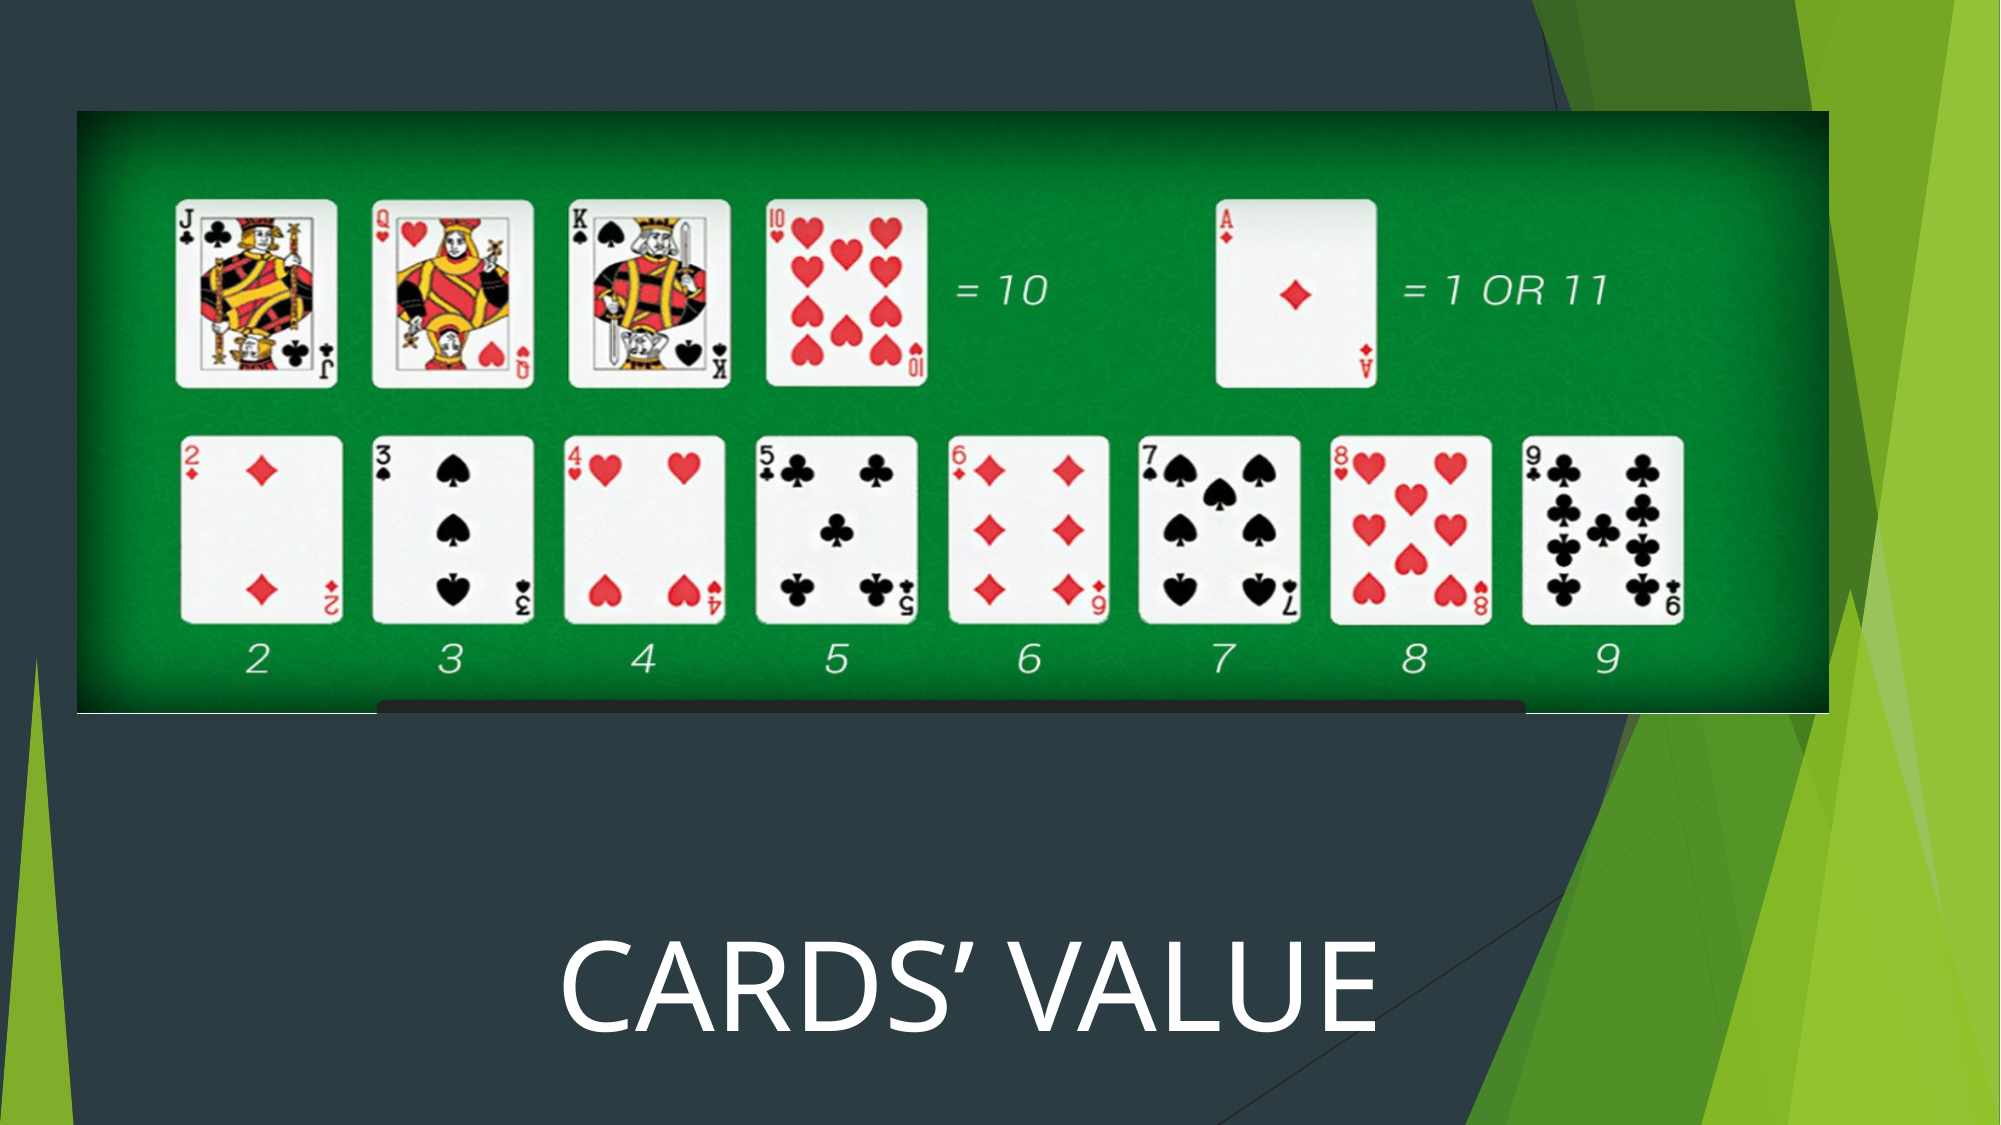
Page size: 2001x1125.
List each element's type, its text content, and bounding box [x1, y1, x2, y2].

list CARDS’ VALUE [77, 728, 1863, 1040]
picture [77, 111, 1829, 715]
